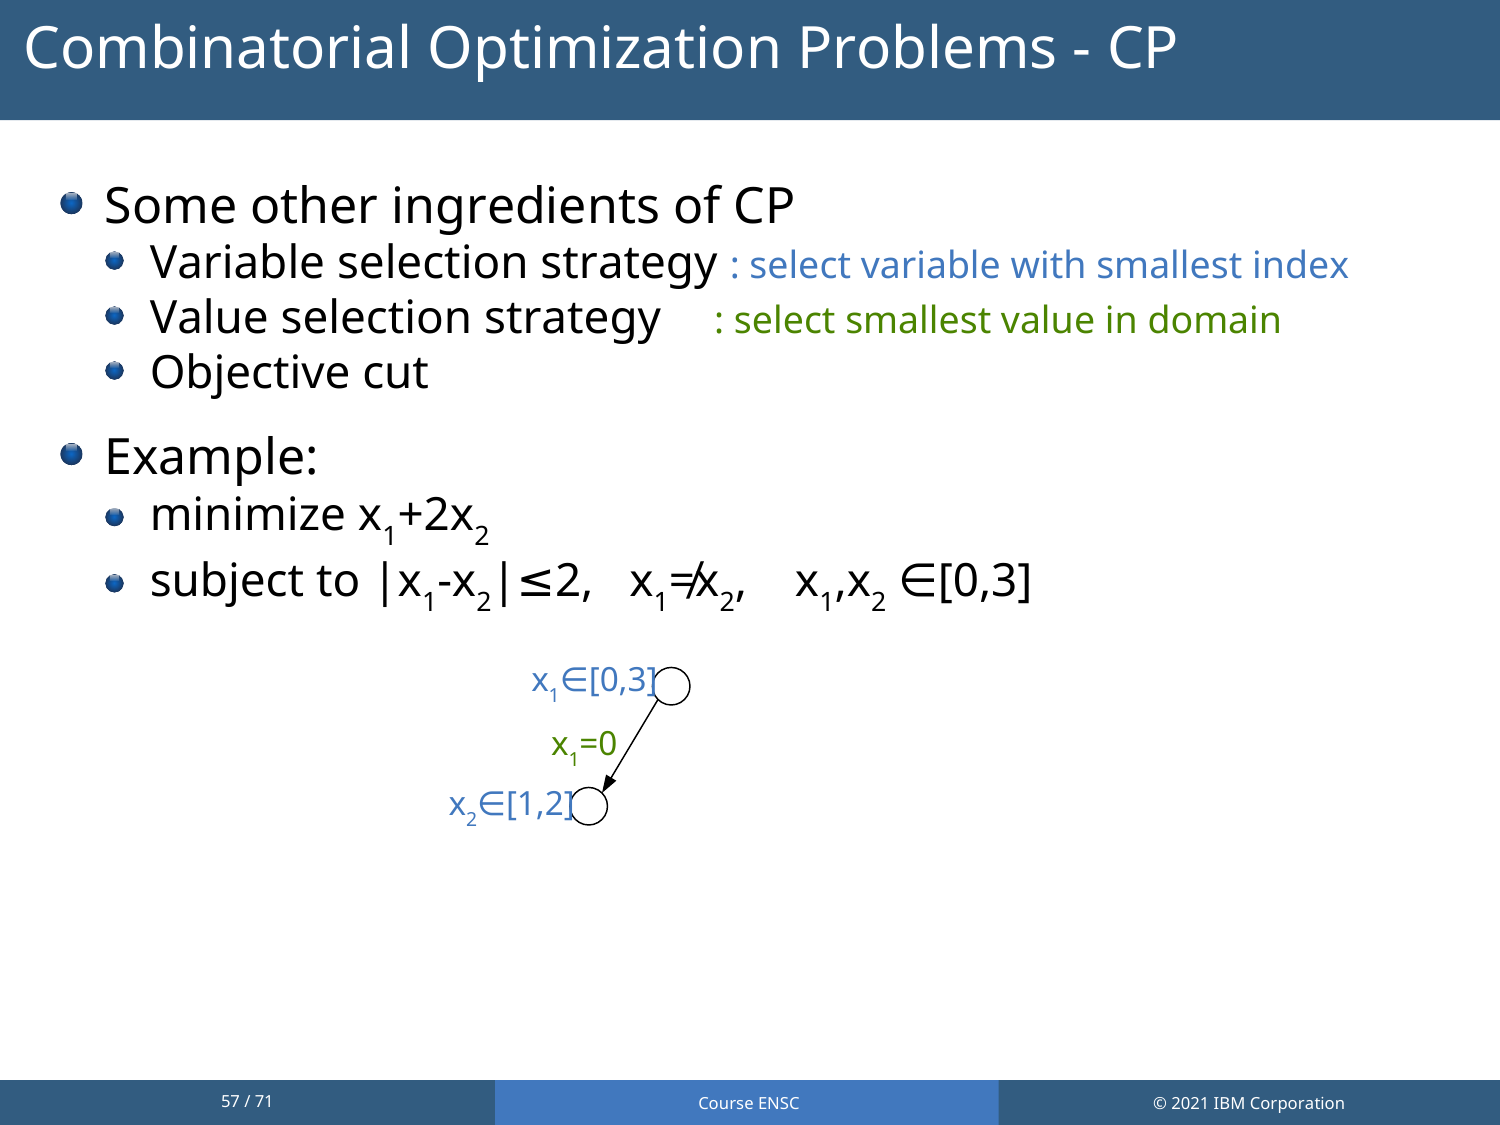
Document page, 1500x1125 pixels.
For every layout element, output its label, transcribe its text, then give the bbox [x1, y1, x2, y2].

list Some other ingredients of CP Variable selection strategy : select variable with smallest index Value selection strategy : select smallest value in domain Objective cut Example: minimize x1+2x2 subject to |x1-x2|≤2, x1≠x2, x1,x2 ∈[0,3] [45, 165, 1441, 1036]
text_box x2∈[1,2] [433, 774, 629, 838]
text_box x1=0 [536, 715, 644, 785]
title Combinatorial Optimization Problems - CP [0, 0, 1500, 121]
text_box x1∈[0,3] [516, 650, 712, 714]
